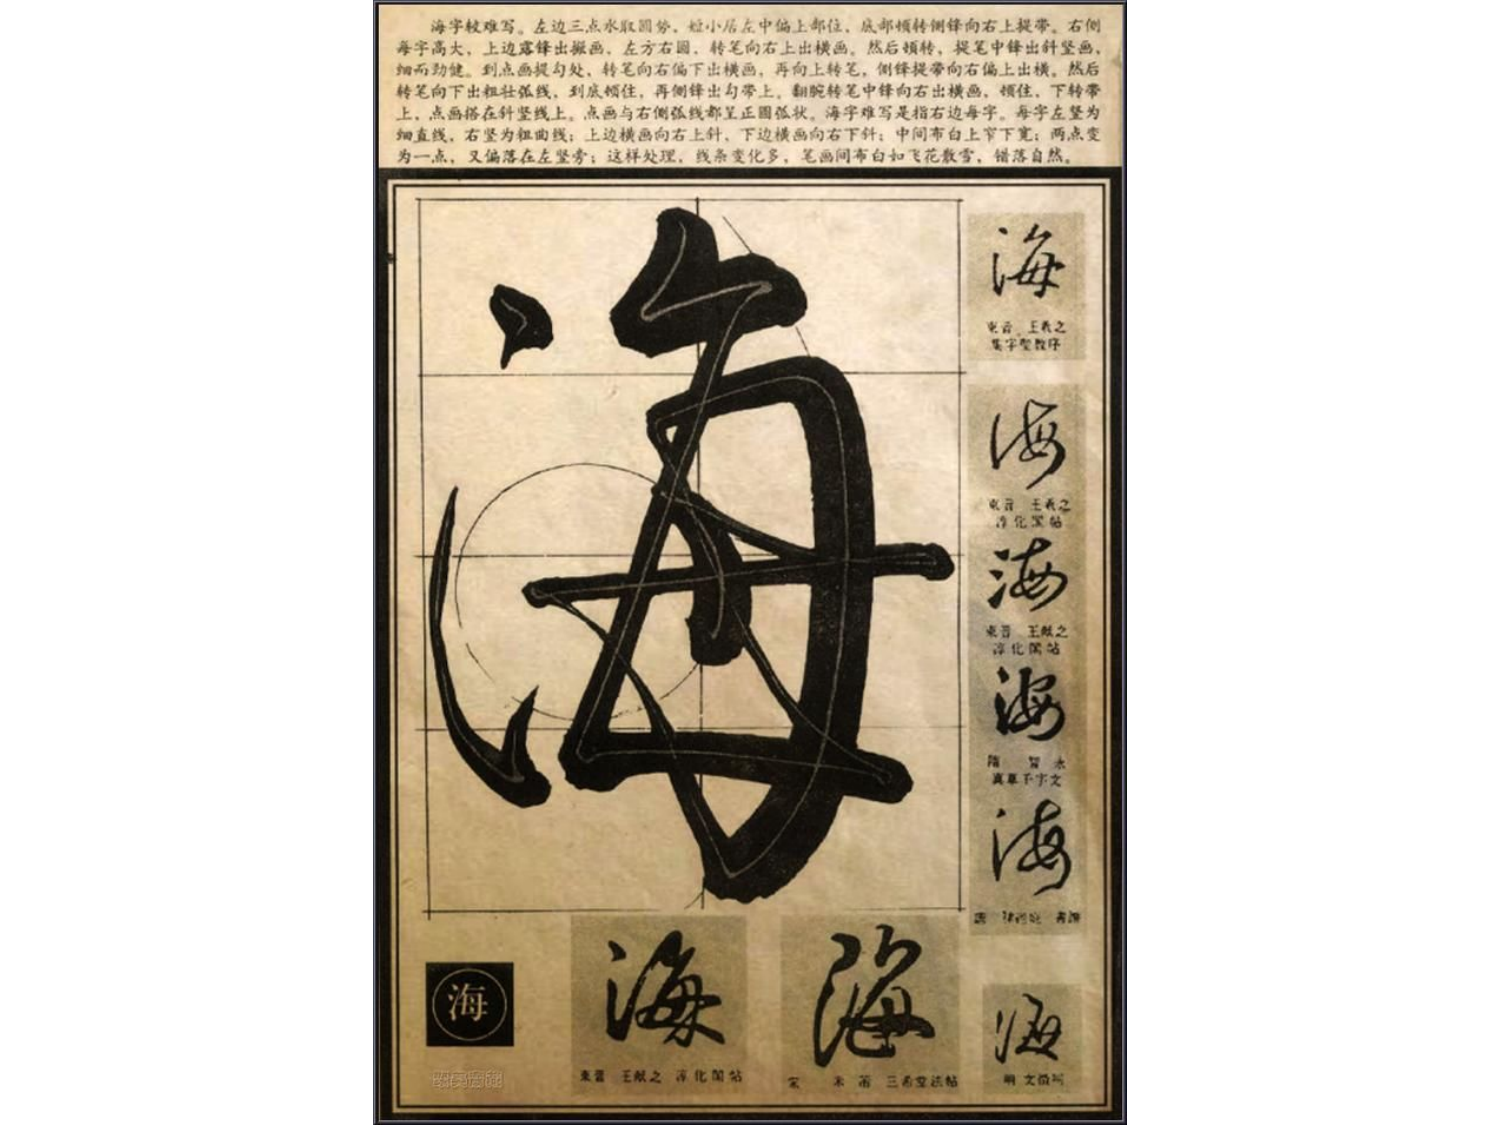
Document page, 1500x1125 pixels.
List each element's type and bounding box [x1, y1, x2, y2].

picture [373, 0, 1127, 1125]
